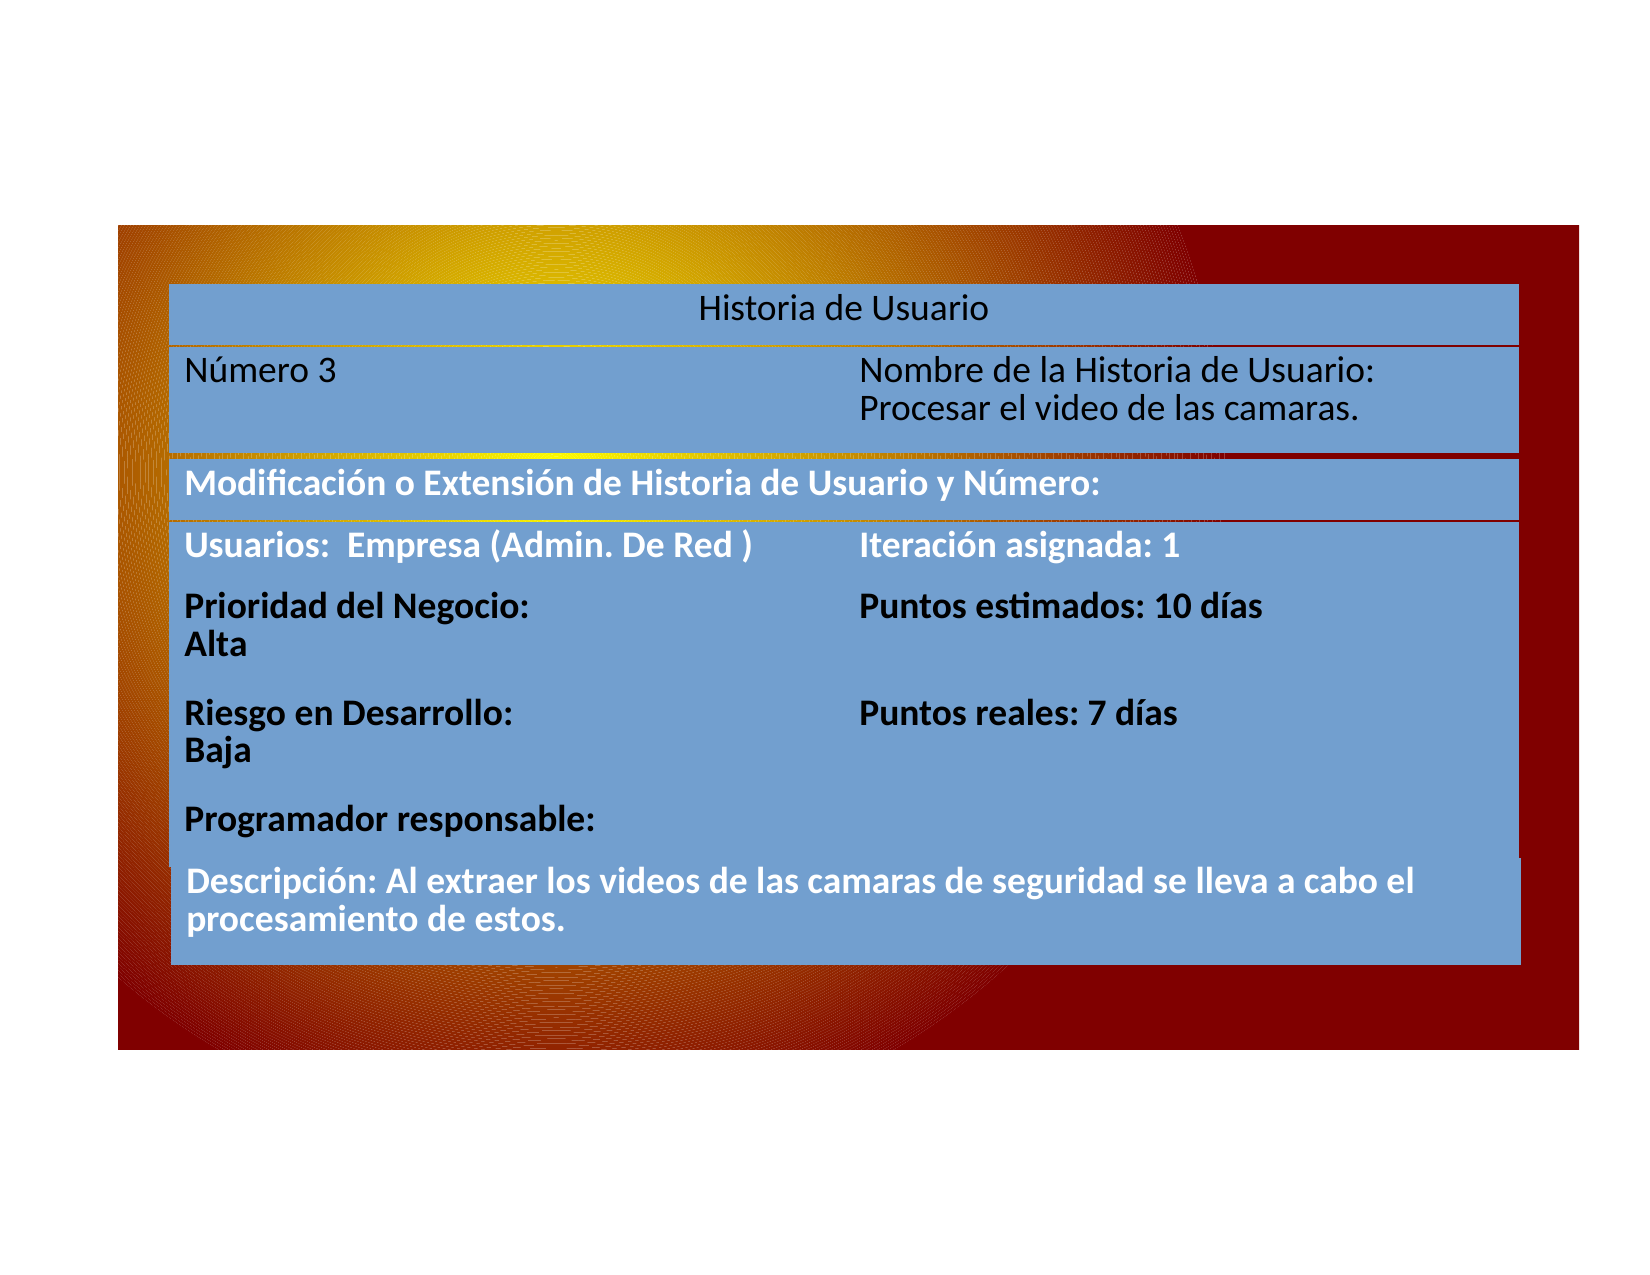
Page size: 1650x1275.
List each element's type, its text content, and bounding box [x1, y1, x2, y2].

table_header Número 3 [169, 347, 844, 453]
table_cell Puntos reales: 7 días [844, 689, 1519, 796]
table_header Usuarios: Empresa (Admin. De Red ) [169, 522, 844, 583]
table_header Historia de Usuario [169, 284, 1519, 345]
table_cell Prioridad del Negocio: Alta [169, 583, 844, 689]
table_header Nombre de la Historia de Usuario: Procesar el video de las camaras. [844, 347, 1519, 453]
table_header Modificación o Extensión de Historia de Usuario y Número: [169, 459, 1519, 520]
table_header Descripción: Al extraer los videos de las camaras de seguridad se lleva a cabo el procesamiento de estos. [171, 858, 1521, 965]
table_cell Programador responsable: [169, 796, 844, 867]
table_cell Riesgo en Desarrollo: Baja [169, 689, 844, 796]
table_cell Puntos estimados: 10 días [844, 583, 1519, 689]
table_cell [844, 796, 1519, 858]
table_header Iteración asignada: 1 [844, 522, 1519, 583]
